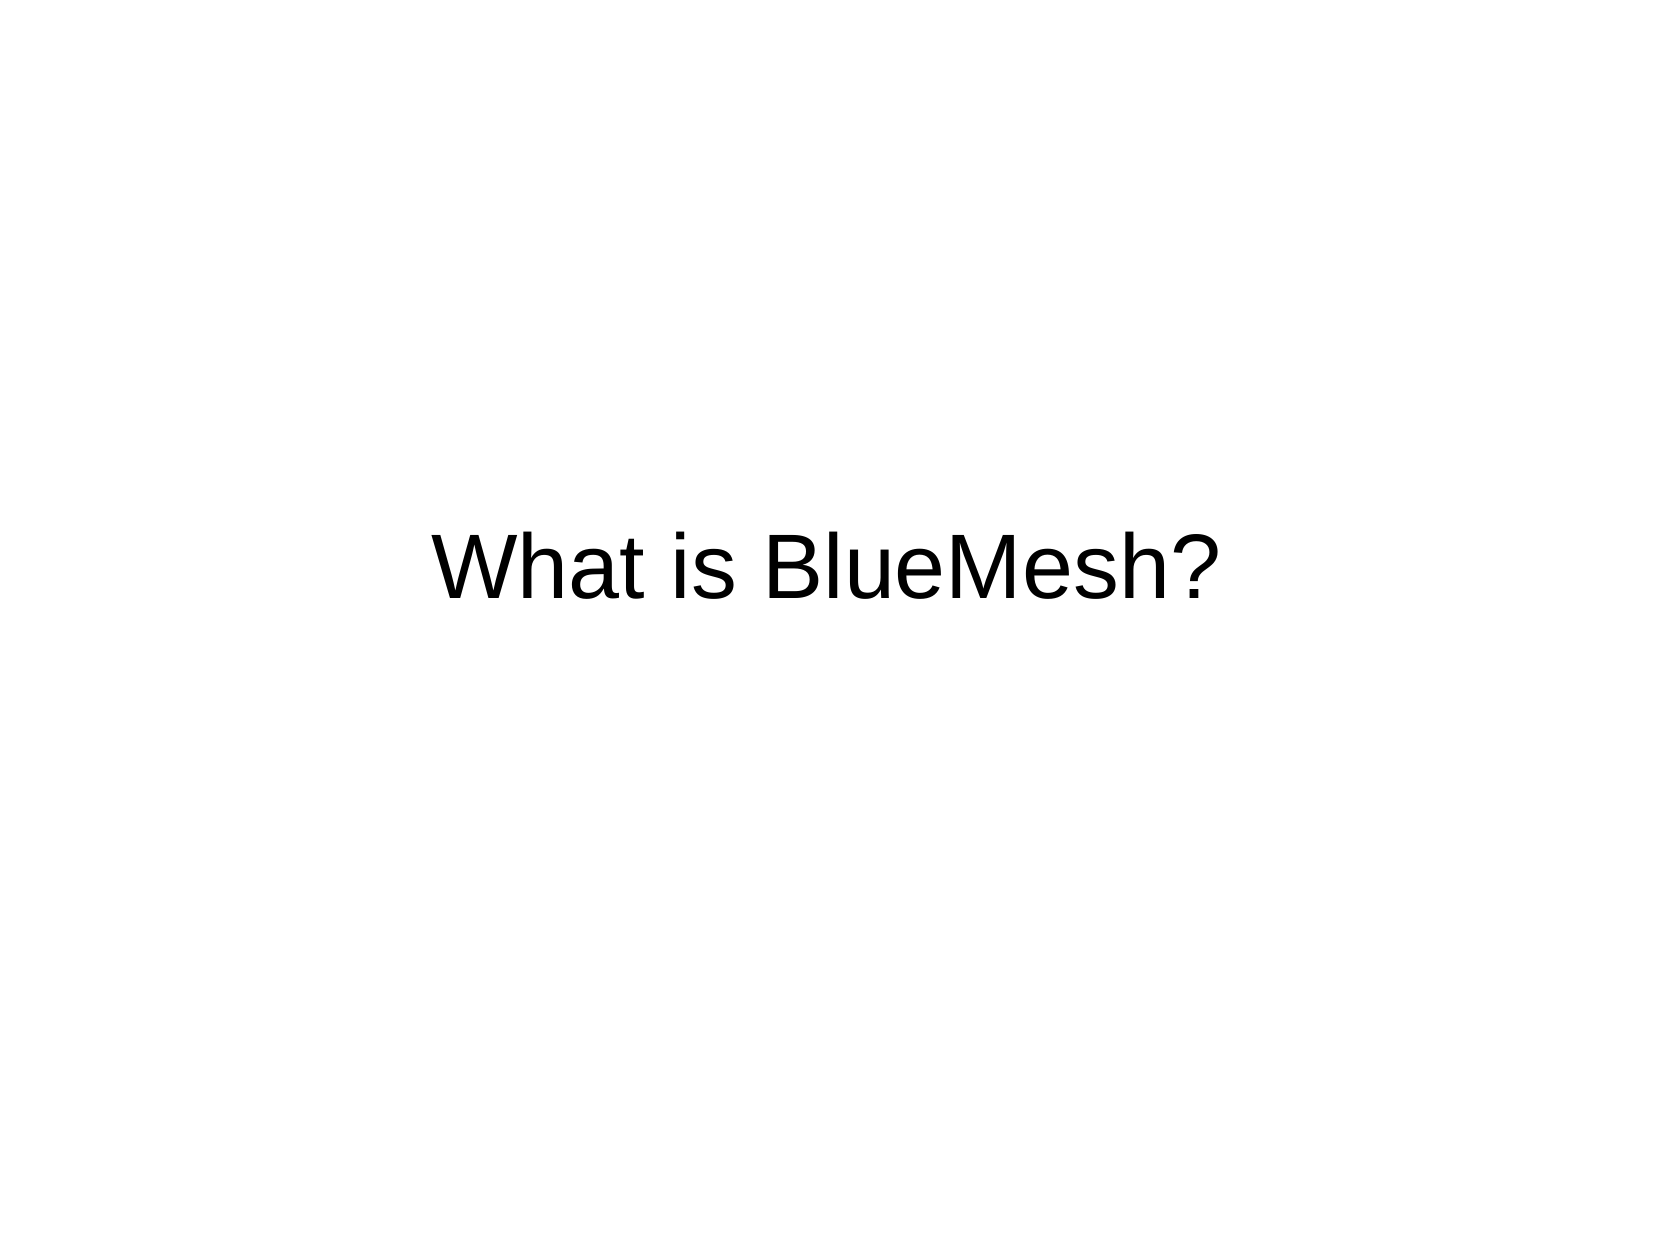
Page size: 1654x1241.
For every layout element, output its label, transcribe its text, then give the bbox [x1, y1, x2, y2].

title What is BlueMesh? [82, 462, 1571, 670]
